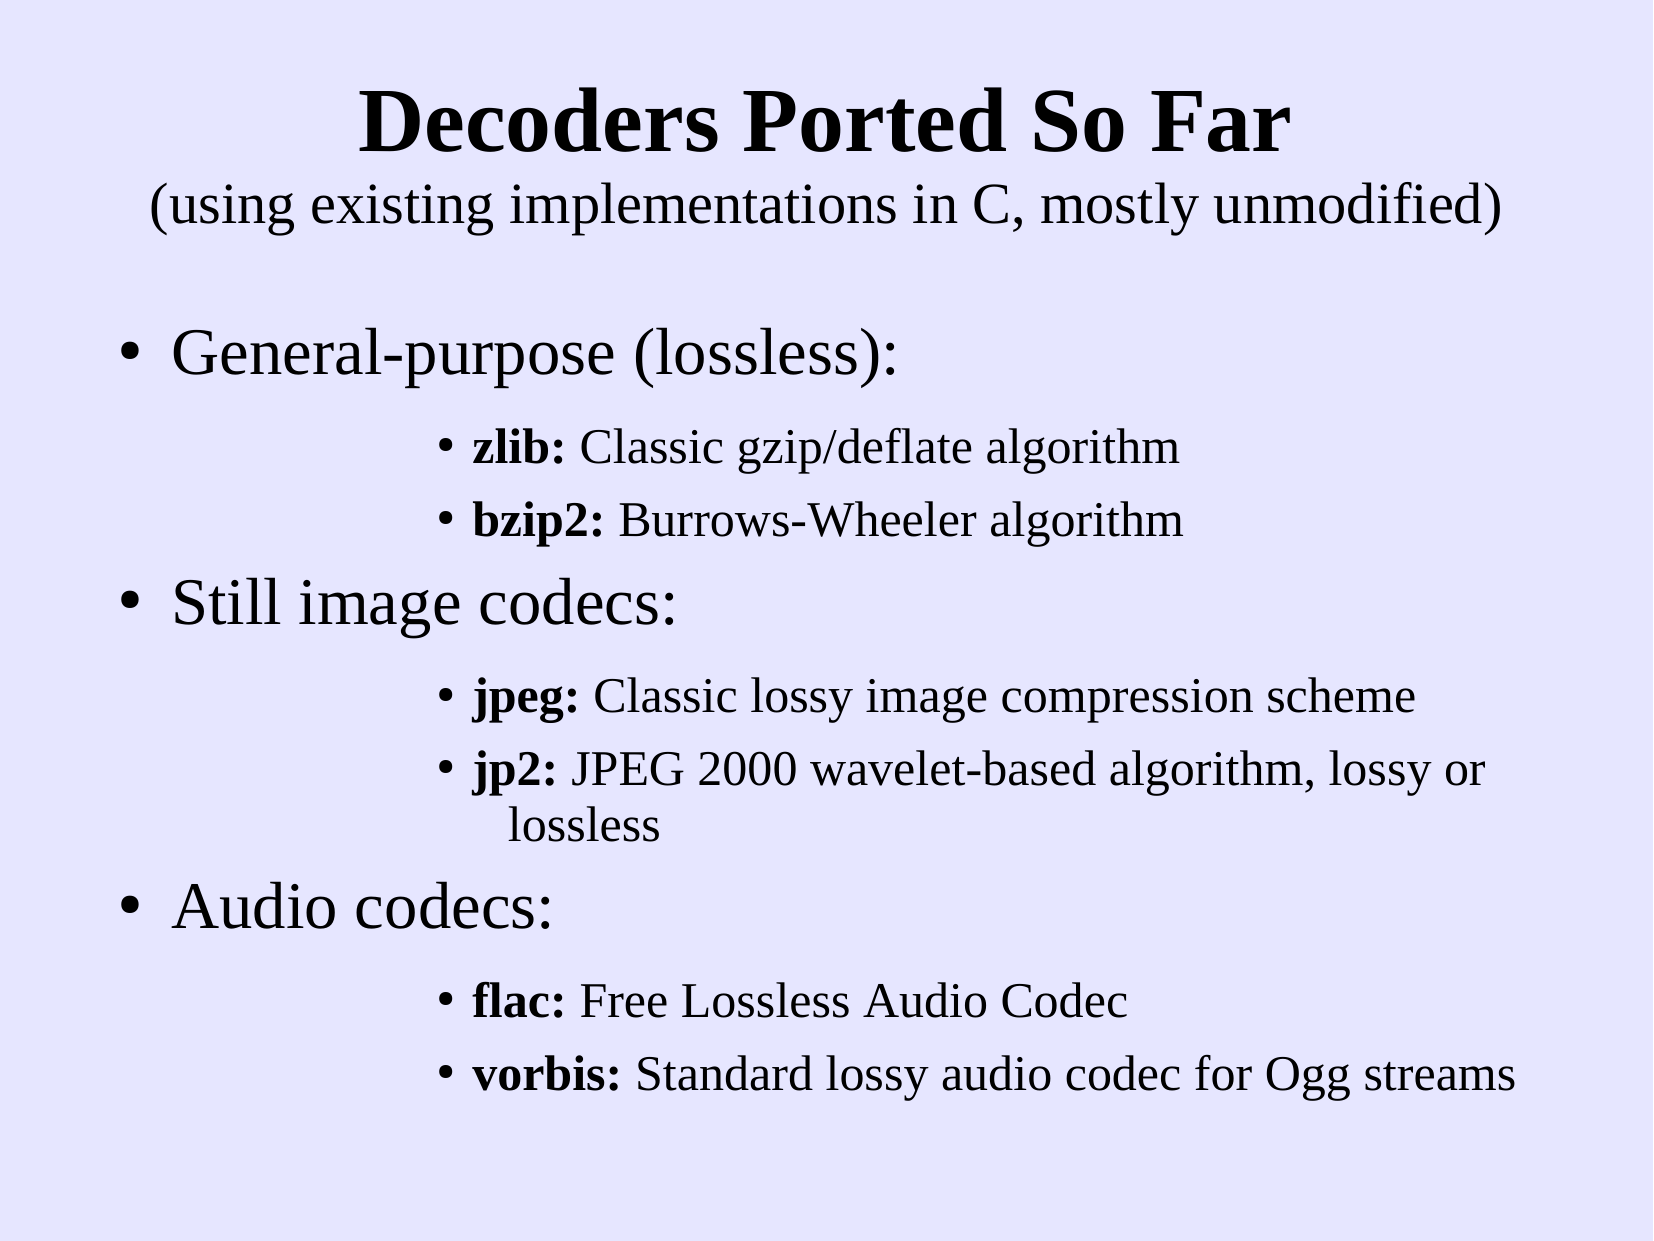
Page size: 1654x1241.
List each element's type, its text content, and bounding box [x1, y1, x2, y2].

title Decoders Ported So Far (using existing implementations in C, mostly unmodified) [82, 49, 1571, 257]
list General-purpose (lossless): zlib: Classic gzip/deflate algorithm bzip2: Burrows-Wheeler algorithm Still image codecs: jpeg: Classic lossy image compression scheme jp2: JPEG 2000 wavelet-based algorithm, lossy or lossless Audio codecs: flac: Free Lossless Audio Codec vorbis: Standard lossy audio codec for Ogg streams [82, 315, 1571, 1127]
